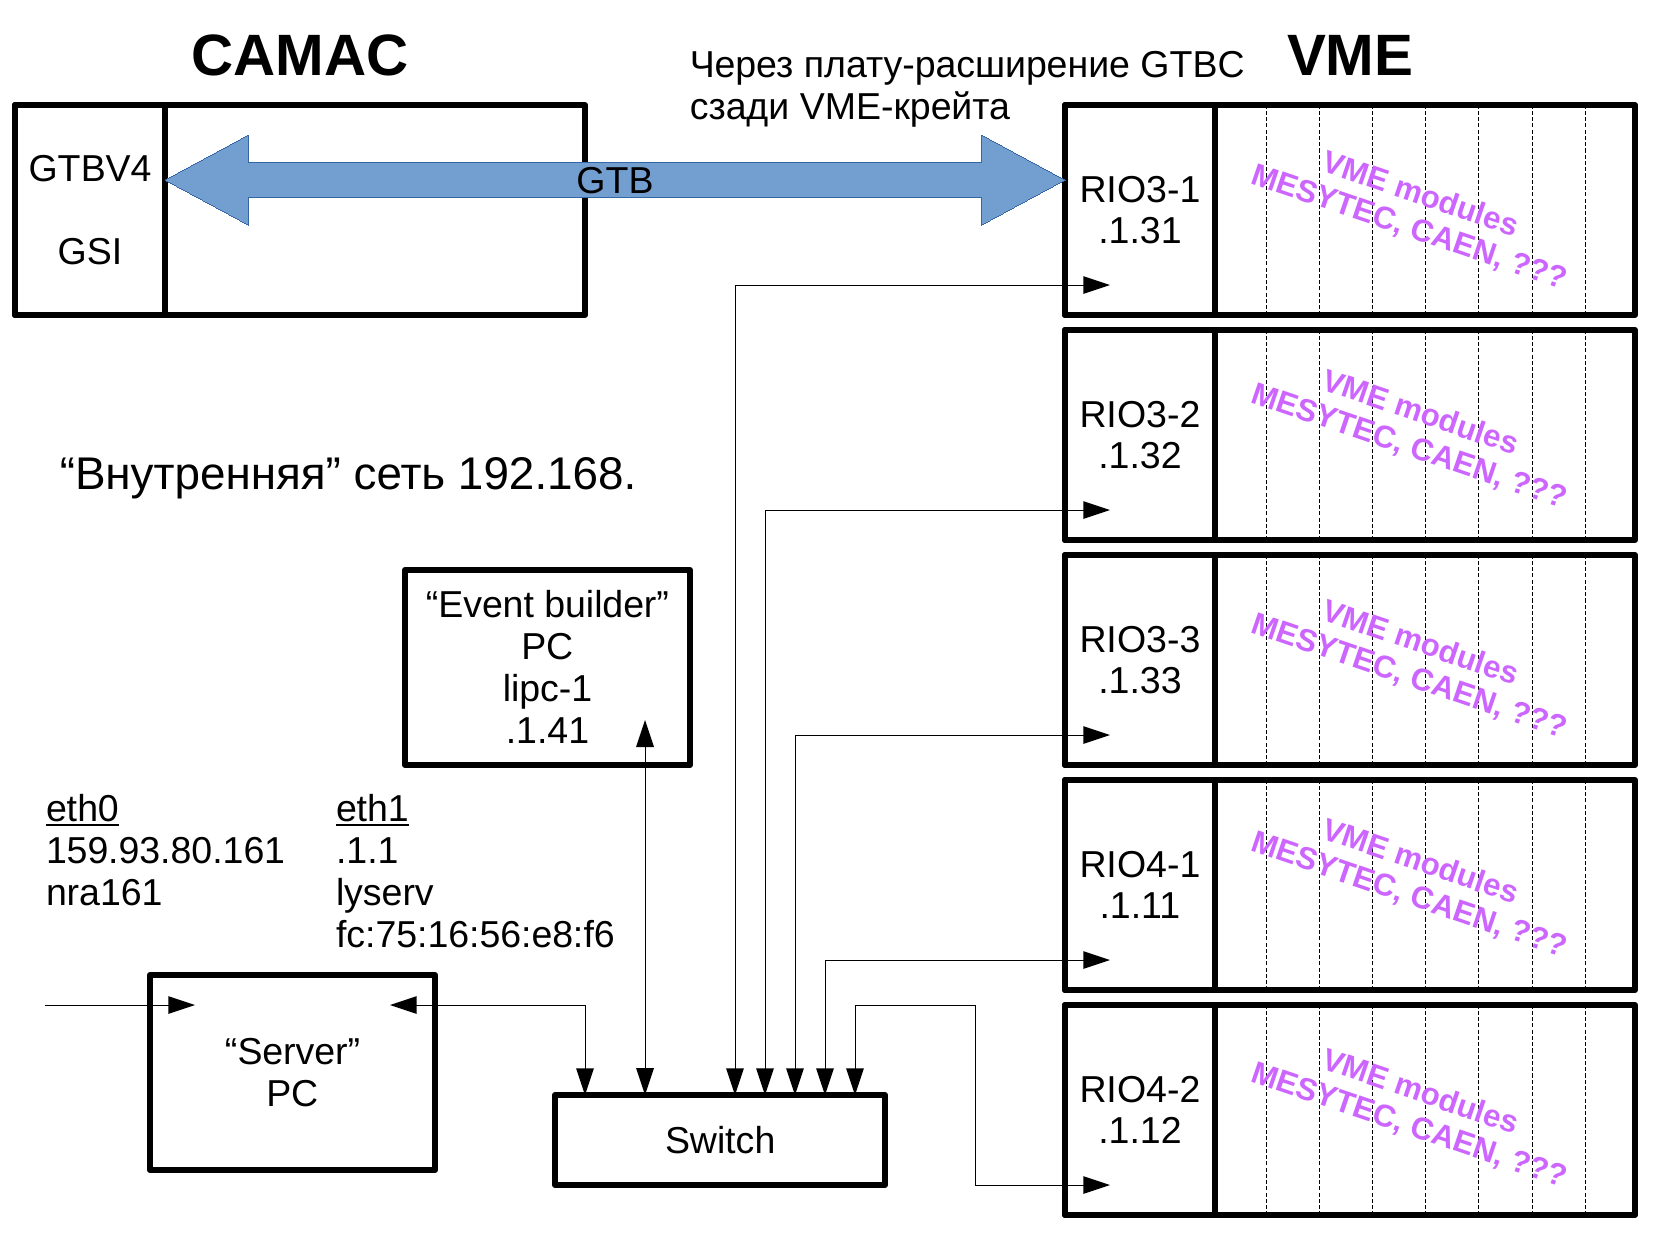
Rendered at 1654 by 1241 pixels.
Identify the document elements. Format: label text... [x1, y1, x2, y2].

text_box GTB [165, 135, 1066, 226]
text_box VME modules MESYTEC, CAEN, ??? [1215, 556, 1614, 768]
text_box RIO3-2 .1.32 [1065, 330, 1216, 541]
text_box “Event builder” PC lipc-1 .1.41 [405, 570, 691, 766]
text_box VME modules MESYTEC, CAEN, ??? [1215, 774, 1614, 986]
text_box RIO4-2 .1.12 [1065, 1005, 1216, 1216]
text_box RIO3-1 .1.31 [1065, 136, 1216, 316]
text_box Через плату-расширение GTBC сзади VME-крейта [675, 36, 1260, 136]
text_box VME [1065, 15, 1636, 95]
text_box Switch [555, 1095, 886, 1186]
text_box GTBV4 GSI [15, 105, 166, 316]
text_box eth0 159.93.80.161 nra161 [31, 780, 301, 964]
text_box VME modules MESYTEC, CAEN, ??? [1215, 107, 1614, 319]
text_box eth1 .1.1 lyserv fc:75:16:56:e8:f6 [321, 780, 631, 963]
text_box CAMAC [15, 15, 586, 95]
text_box “Внутренняя” сеть 192.168. [45, 441, 652, 508]
text_box VME modules MESYTEC, CAEN, ??? [1215, 1005, 1614, 1216]
text_box “Server” PC [150, 975, 436, 1171]
text_box RIO3-3 .1.33 [1065, 555, 1216, 766]
text_box VME modules MESYTEC, CAEN, ??? [1215, 325, 1614, 537]
text_box RIO4-1 .1.11 [1065, 780, 1216, 991]
